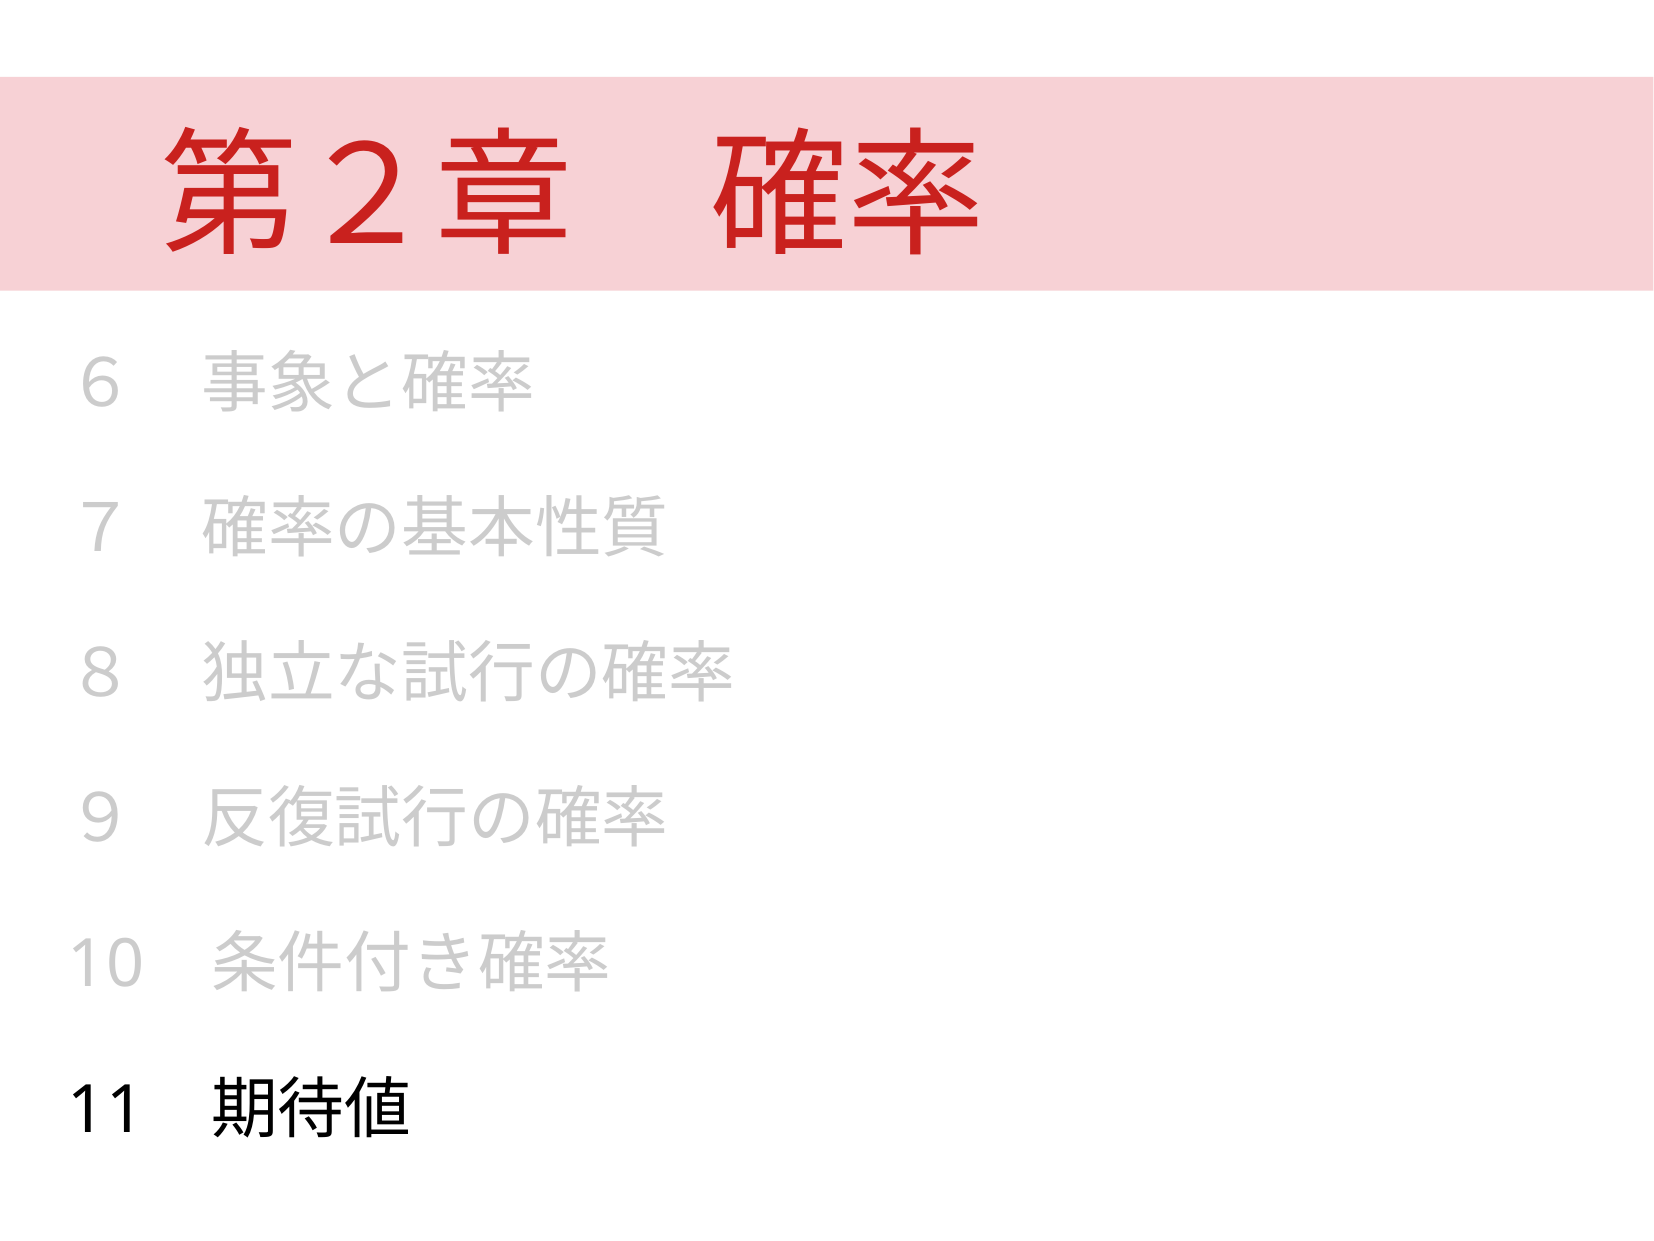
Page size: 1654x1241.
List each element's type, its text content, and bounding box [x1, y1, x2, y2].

text_box ６ 事象と確率 ７ 確率の基本性質 ８ 独立な試行の確率 ９ 反復試行の確率 10 条件付き確率 11 期待値 [53, 272, 1619, 1159]
text_box [29, 342, 1595, 1063]
text_box 第２章 確率 [0, 76, 1654, 291]
